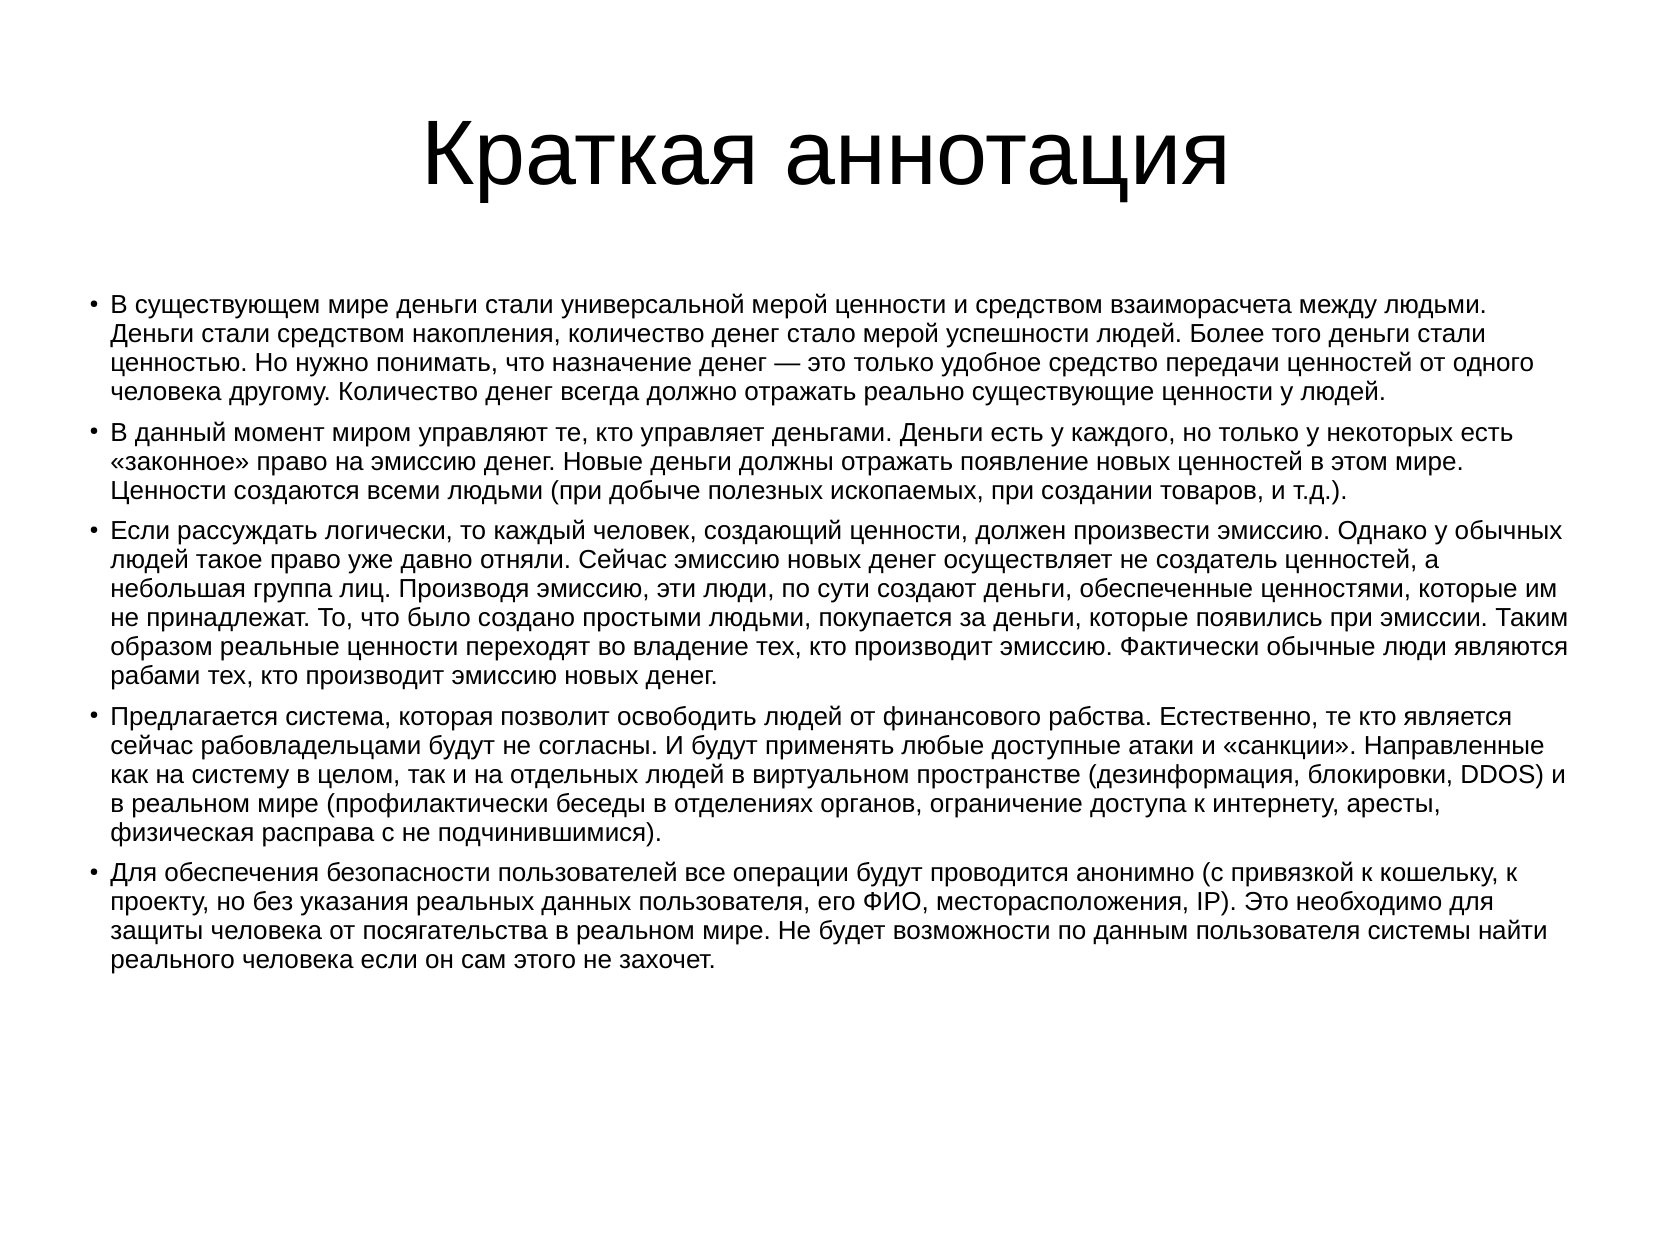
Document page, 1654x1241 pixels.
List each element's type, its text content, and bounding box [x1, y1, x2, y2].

title Краткая аннотация [82, 49, 1571, 257]
list В существующем мире деньги стали универсальной мерой ценности и средством взаиморасчета между людьми. Деньги стали средством накопления, количество денег стало мерой успешности людей. Более того деньги стали ценностью. Но нужно понимать, что назначение денег — это только удобное средство передачи ценностей от одного человека другому. Количество денег всегда должно отражать реально существующие ценности у людей. В данный момент миром управляют те, кто управляет деньгами. Деньги есть у каждого, но только у некоторых есть «законное» право на эмиссию денег. Новые деньги должны отражать появление новых ценностей в этом мире. Ценности создаются всеми людьми (при добыче полезных ископаемых, при создании товаров, и т.д.). Если рассуждать логически, то каждый человек, создающий ценности, должен произвести эмиссию. Однако у обычных людей такое право уже давно отняли. Сейчас эмиссию новых денег осуществляет не создатель ценностей, а небольшая группа лиц. Производя эмиссию, эти люди, по сути создают деньги, обеспеченные ценностями, которые им не принадлежат. То, что было создано простыми людьми, покупается за деньги, которые появились при эмиссии. Таким образом реальные ценности переходят во владение тех, кто производит эмиссию. Фактически обычные люди являются рабами тех, кто производит эмиссию новых денег. Предлагается система, которая позволит освободить людей от финансового рабства. Естественно, те кто является сейчас рабовладельцами будут не согласны. И будут применять любые доступные атаки и «санкции». Направленные как на систему в целом, так и на отдельных людей в виртуальном пространстве (дезинформация, блокировки, DDOS) и в реальном мире (профилактически беседы в отделениях органов, ограничение доступа к интернету, аресты, физическая расправа с не подчинившимися). Для обеспечения безопасности пользователей все операции будут проводится анонимно (с привязкой к кошельку, к проекту, но без указания реальных данных пользователя, его ФИО, месторасположения, IP). Это необходимо для защиты человека от посягательства в реальном мире. Не будет возможности по данным пользователя системы найти реального человека если он сам этого не захочет. [82, 290, 1571, 1010]
